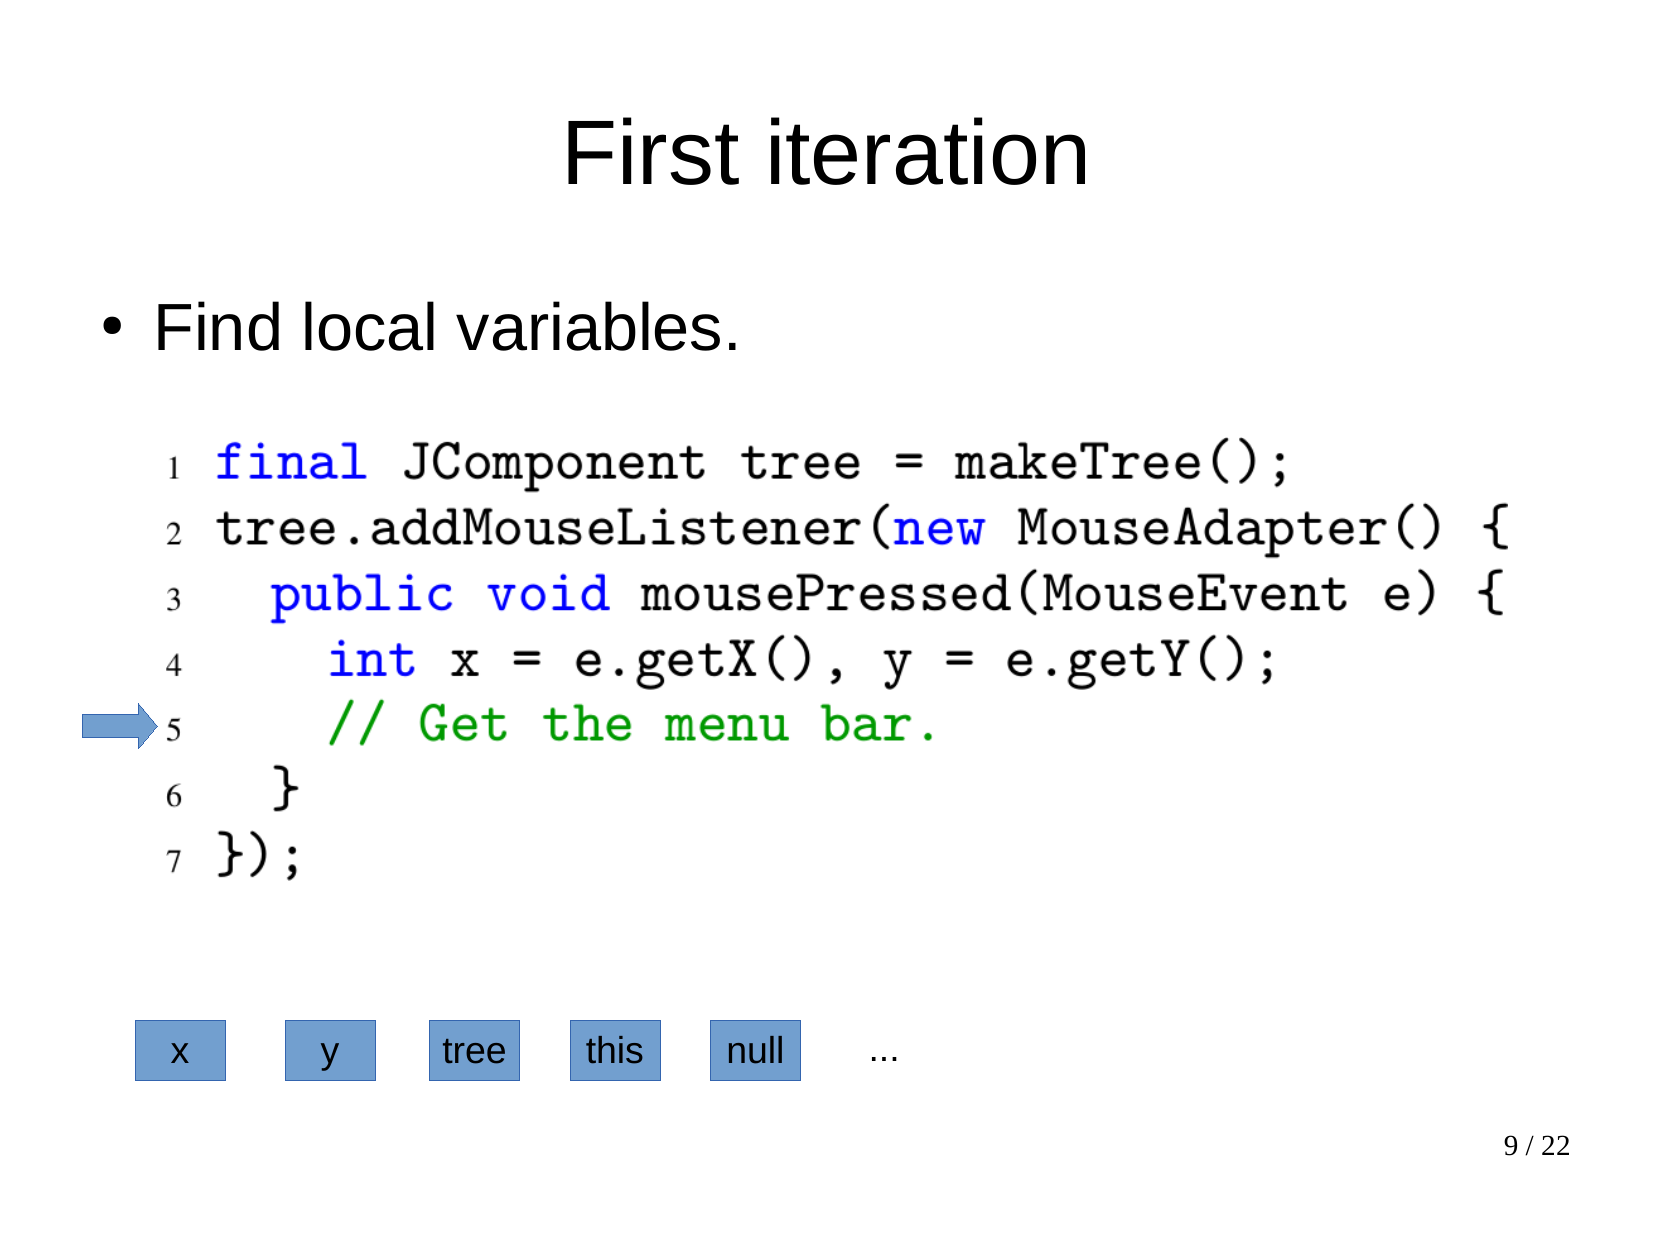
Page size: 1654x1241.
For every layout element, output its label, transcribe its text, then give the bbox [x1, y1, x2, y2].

list Find local variables. [82, 290, 1571, 1010]
text_box y [285, 1020, 376, 1081]
picture [166, 437, 1508, 881]
title First iteration [82, 49, 1571, 257]
text_box tree [429, 1020, 520, 1081]
text_box this [570, 1020, 661, 1081]
text_box ... [853, 1020, 916, 1077]
text_box x [135, 1020, 226, 1081]
text_box null [710, 1020, 801, 1081]
text_box [82, 703, 158, 749]
